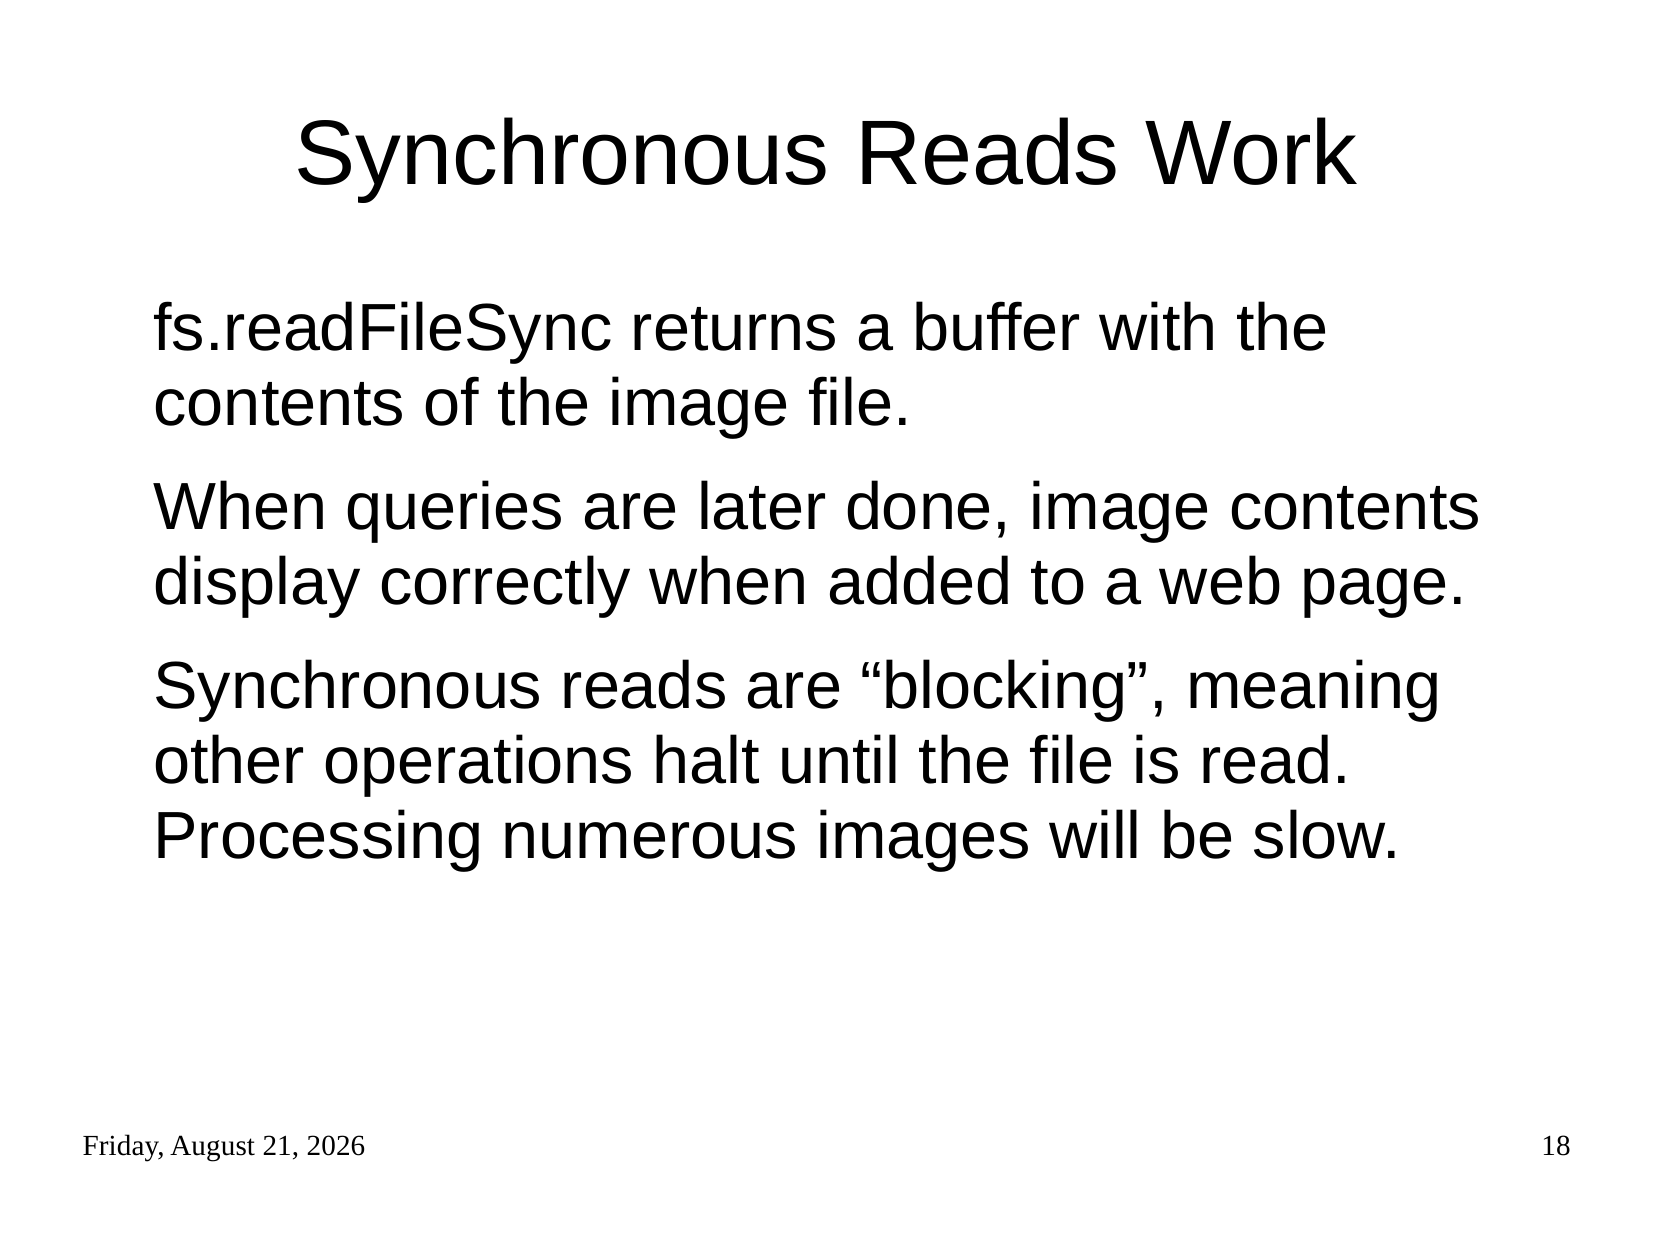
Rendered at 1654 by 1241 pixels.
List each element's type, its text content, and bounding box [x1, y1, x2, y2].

list fs.readFileSync returns a buffer with the contents of the image file. When queries are later done, image contents display correctly when added to a web page. Synchronous reads are “blocking”, meaning other operations halt until the file is read. Processing numerous images will be slow. [82, 290, 1571, 1010]
title Synchronous Reads Work [82, 49, 1571, 257]
